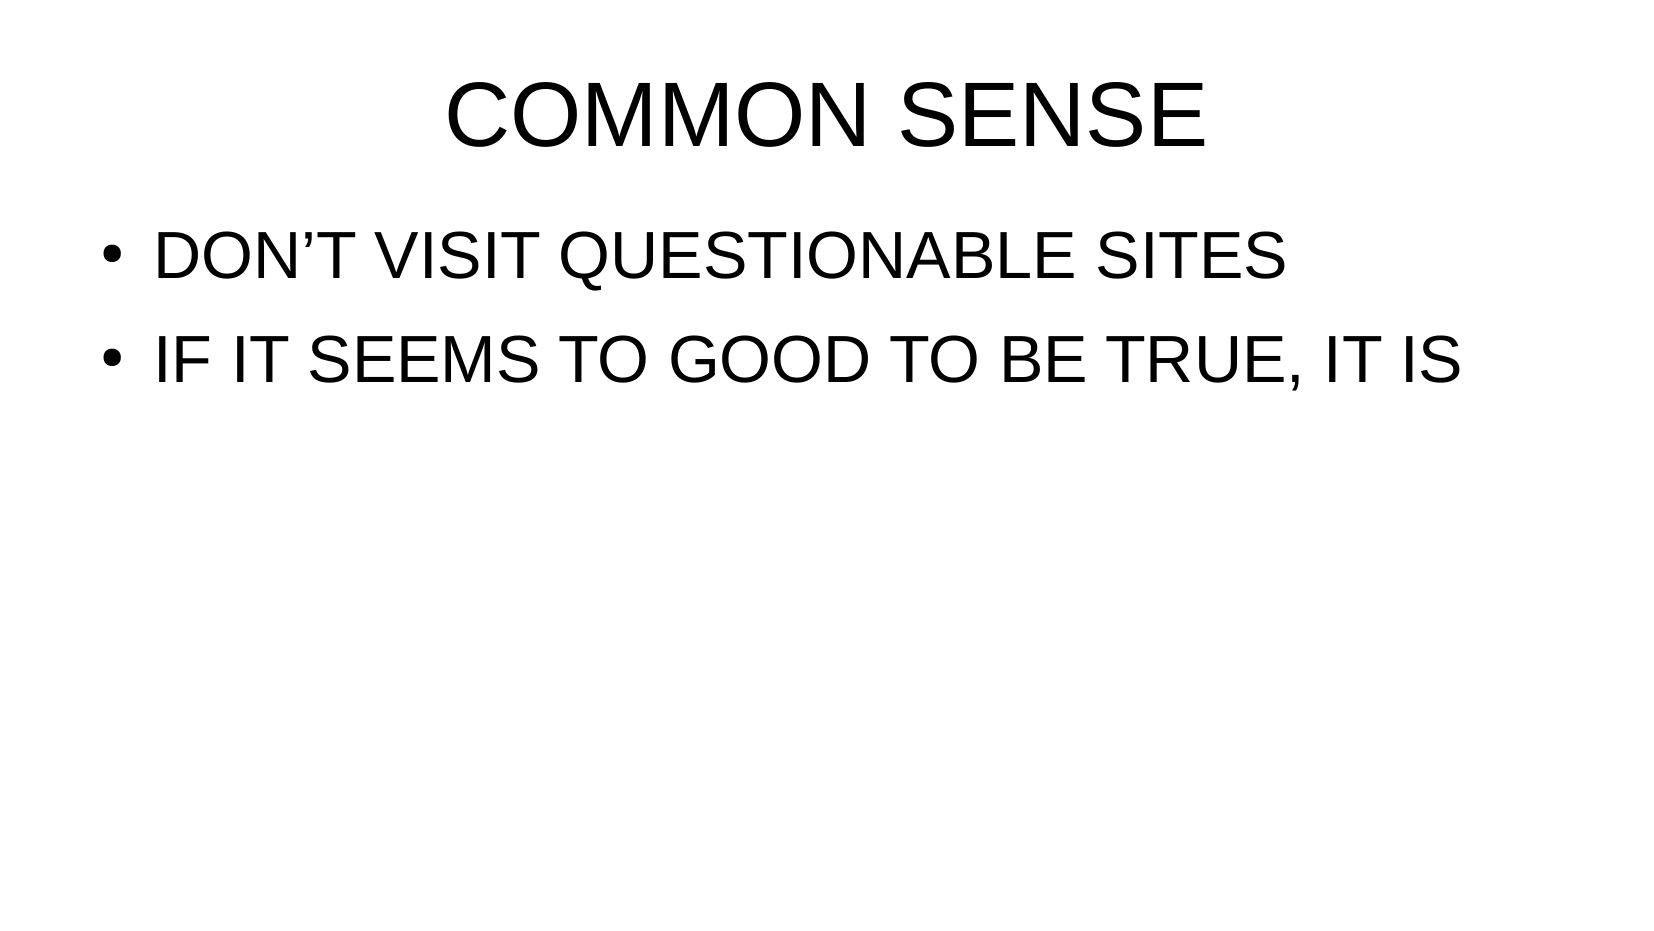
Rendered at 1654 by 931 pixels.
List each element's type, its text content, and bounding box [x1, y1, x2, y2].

title COMMON SENSE [82, 37, 1571, 193]
list DON’T VISIT QUESTIONABLE SITES IF IT SEEMS TO GOOD TO BE TRUE, IT IS [82, 217, 1571, 758]
